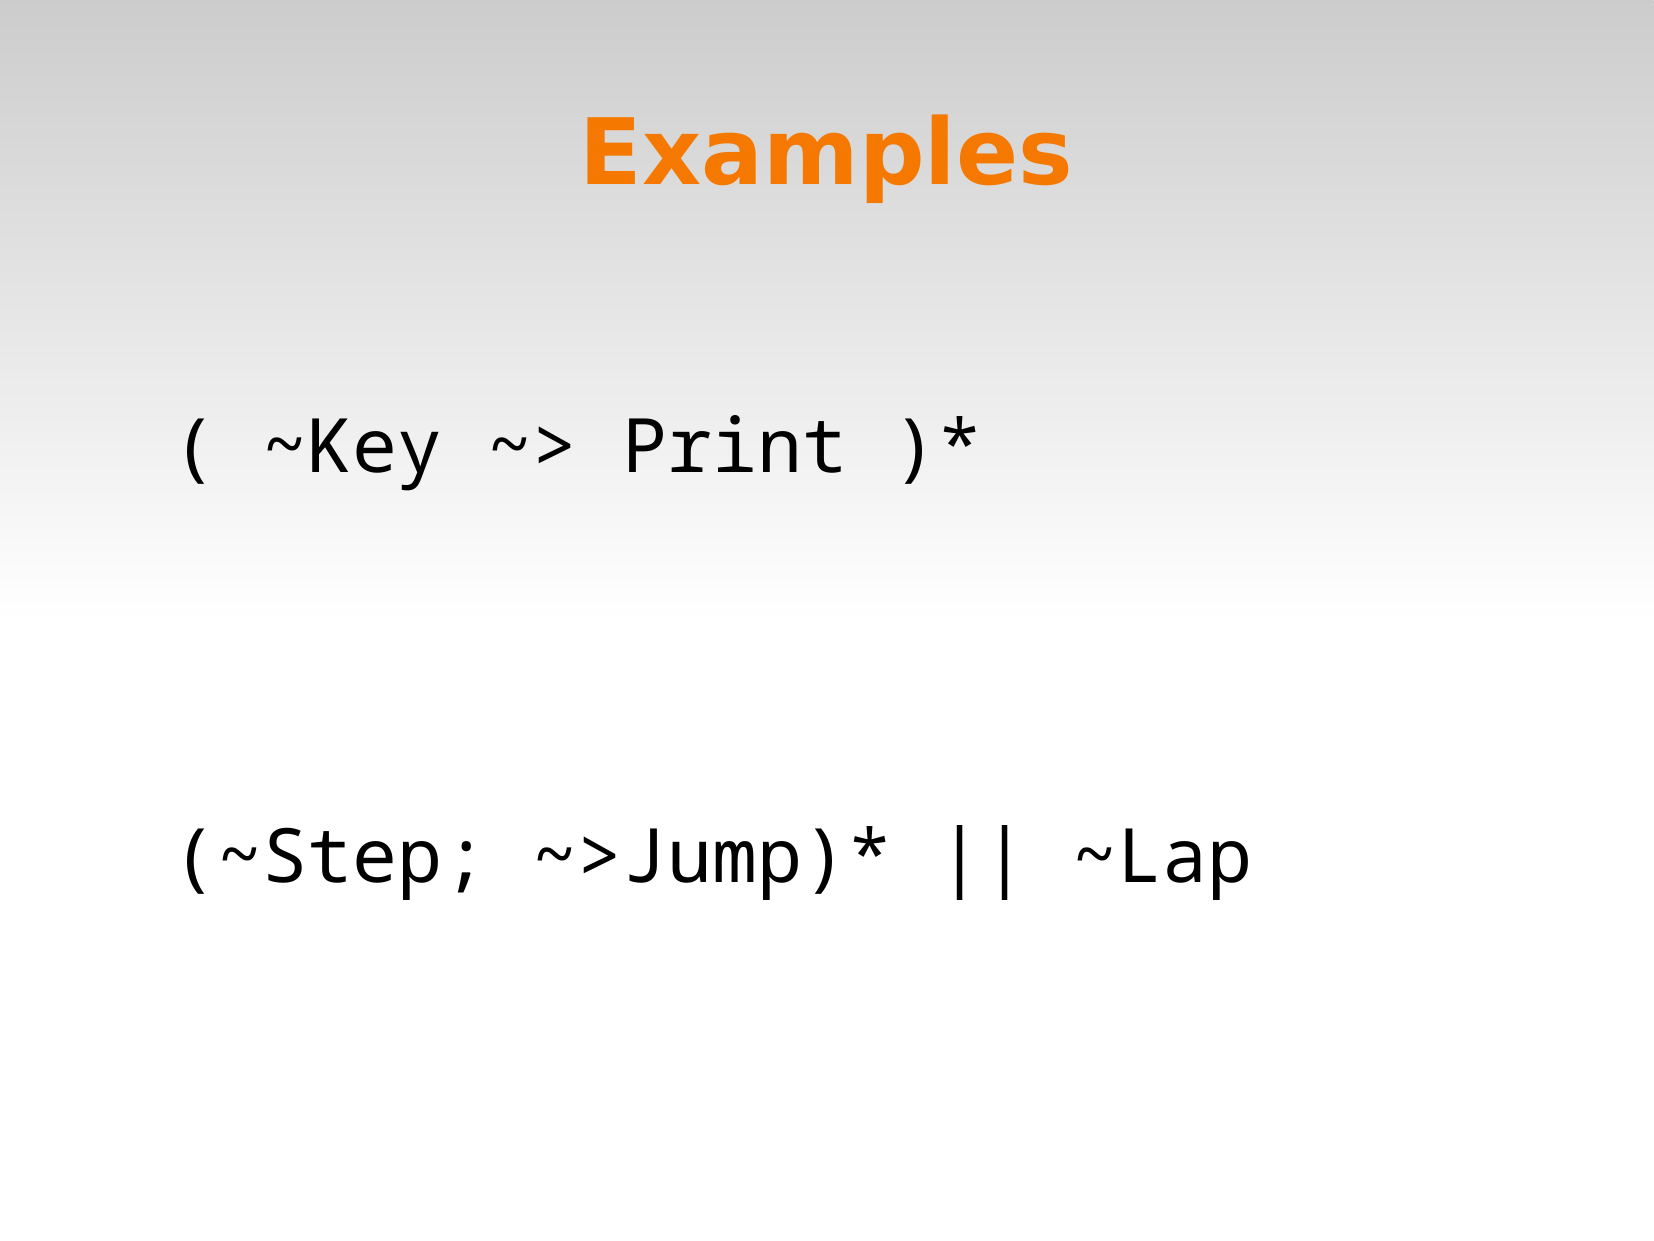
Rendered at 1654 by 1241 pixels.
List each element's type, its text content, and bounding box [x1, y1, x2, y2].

title Examples [82, 49, 1571, 257]
subtitle ( ~Key ~> Print )* (~Step; ~>Jump)* || ~Lap [82, 297, 1571, 1102]
